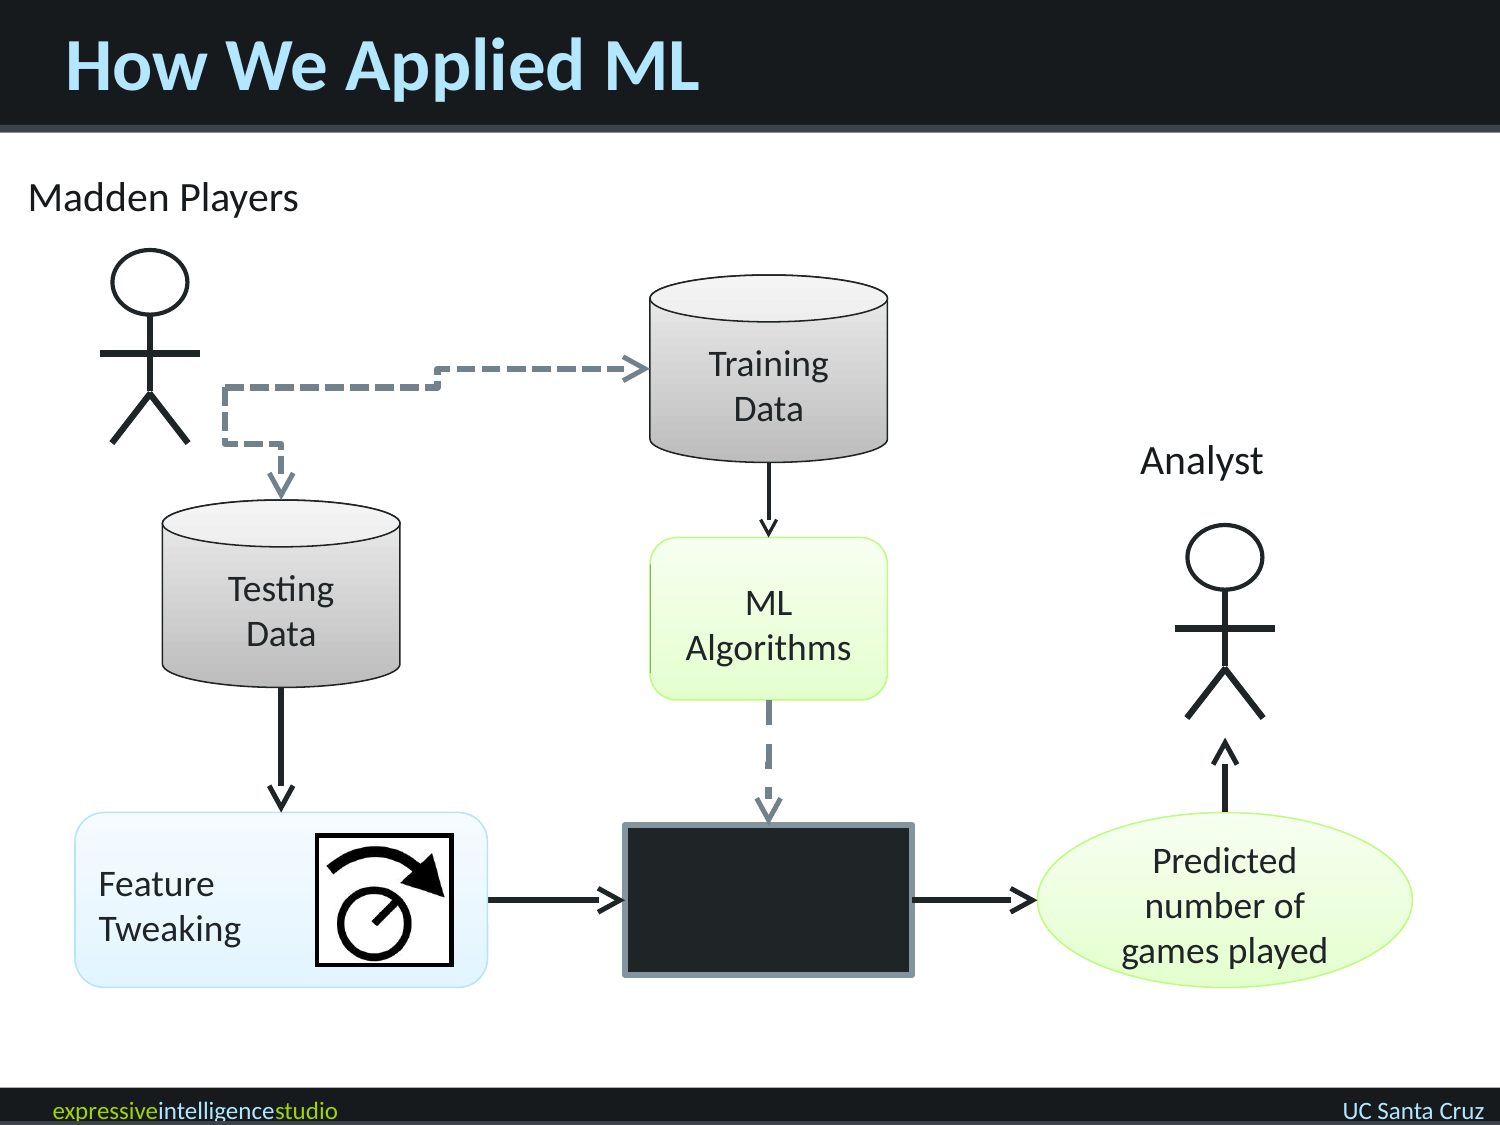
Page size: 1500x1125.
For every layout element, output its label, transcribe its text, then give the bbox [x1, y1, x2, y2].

title How We Applied ML [50, 0, 1400, 130]
text_box Testing Data [162, 526, 400, 688]
text_box Feature Tweaking [75, 812, 488, 988]
text_box ML Algorithms [649, 537, 888, 700]
text_box Models [624, 824, 913, 975]
text_box Analyst [1125, 425, 1375, 491]
text_box [112, 249, 188, 315]
text_box Training Data [649, 299, 888, 463]
picture [319, 837, 450, 963]
text_box Predicted number of games played [1037, 812, 1413, 988]
text_box Madden Players [12, 162, 325, 228]
text_box [1187, 525, 1263, 590]
